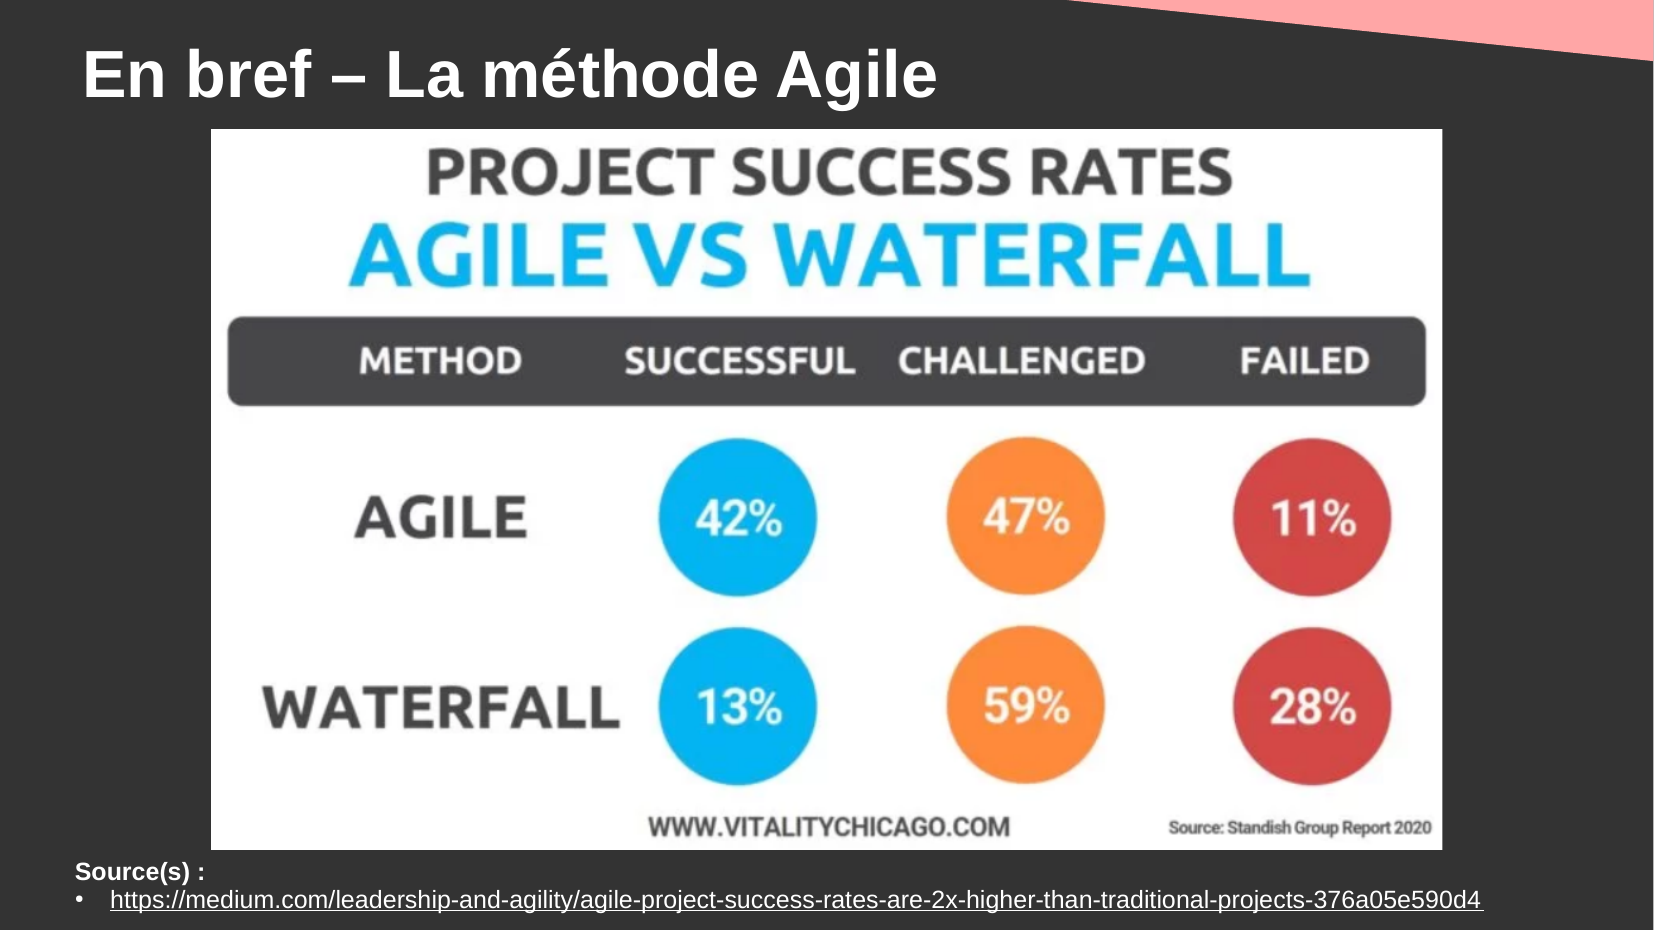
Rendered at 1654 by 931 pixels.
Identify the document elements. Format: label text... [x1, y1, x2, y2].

title En bref – La méthode Agile [82, 37, 1571, 122]
text_box [1066, 0, 1654, 62]
picture [211, 129, 1443, 850]
text_box Source(s) : https://medium.com/leadership-and-agility/agile-project-success-rates-are-2x-higher-than-traditional-projects-376a05e590d4 [60, 850, 1546, 922]
